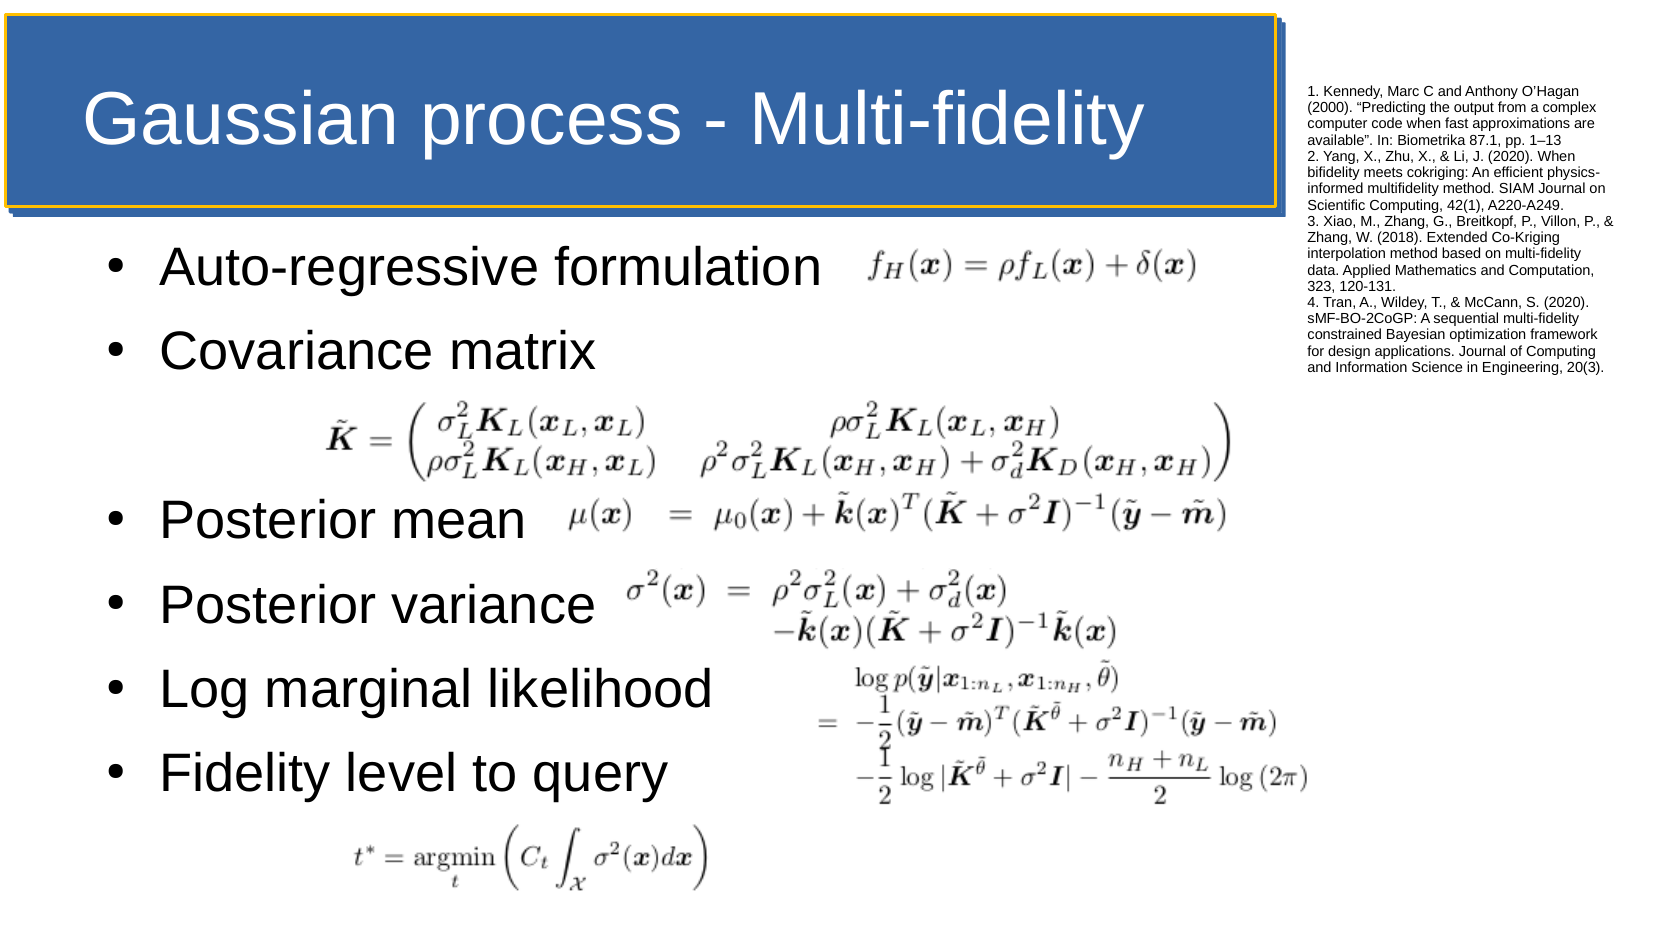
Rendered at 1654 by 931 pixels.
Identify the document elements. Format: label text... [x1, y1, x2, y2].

picture [862, 236, 1200, 290]
list Auto-regressive formulation Covariance matrix Posterior mean Posterior variance Log marginal likelihood Fidelity level to query [88, 236, 1565, 901]
picture [623, 568, 1310, 812]
title Gaussian process - Multi-fidelity [82, 44, 1235, 192]
picture [317, 382, 1238, 533]
picture [340, 809, 713, 901]
text_box 1. Kennedy, Marc C and Anthony O’Hagan (2000). “Predicting the output from a complex computer code when fast approximations are available”. In: Biometrika 87.1, pp. 1–13 2. Yang, X., Zhu, X., & Li, J. (2020). When bifidelity meets cokriging: An efficient physics-informed multifidelity method. SIAM Journal on Scientific Computing, 42(1), A220-A249. 3. Xiao, M., Zhang, G., Breitkopf, P., Villon, P., & Zhang, W. (2018). Extended Co-Kriging interpolation method based on multi-fidelity data. Applied Mathematics and Computation, 323, 120-131. 4. Tran, A., Wildey, T., & McCann, S. (2020). sMF-BO-2CoGP: A sequential multi-fidelity constrained Bayesian optimization framework for design applications. Journal of Computing and Information Science in Engineering, 20(3). [1292, 75, 1631, 383]
